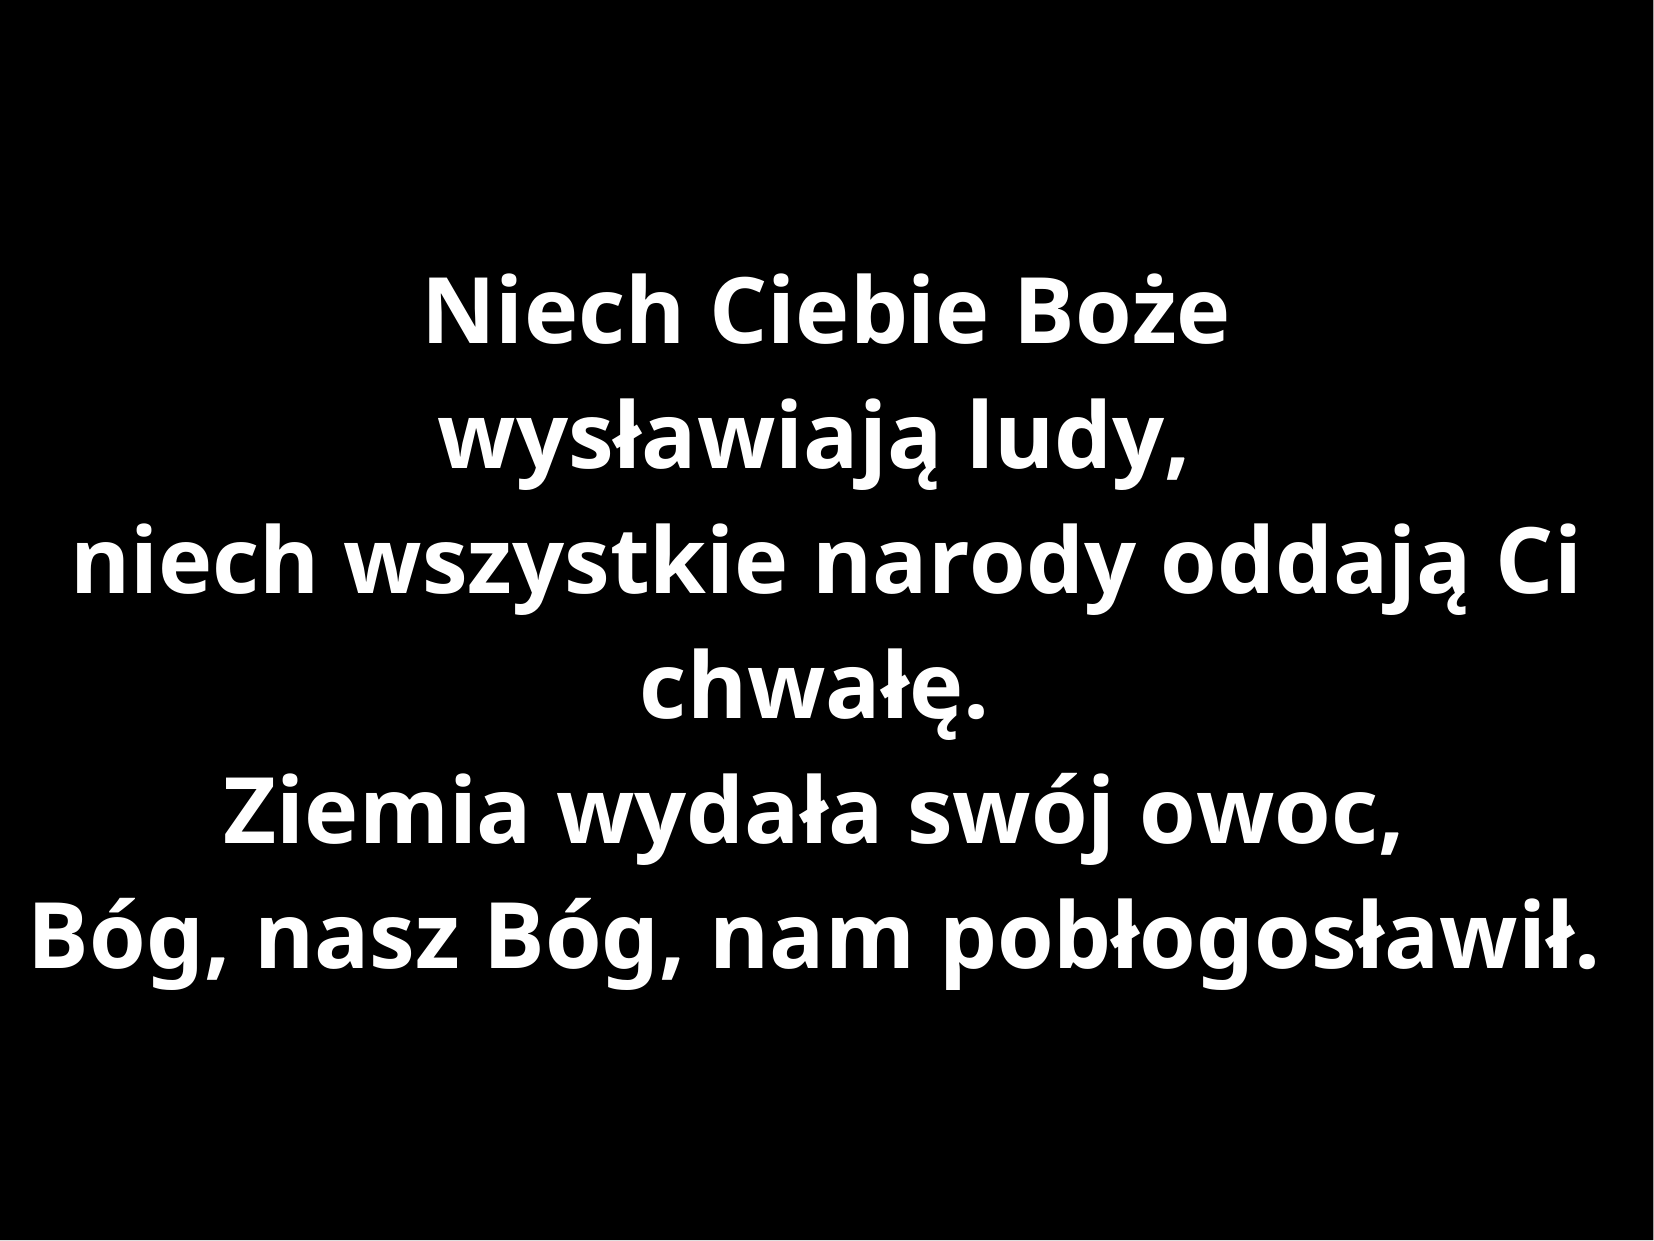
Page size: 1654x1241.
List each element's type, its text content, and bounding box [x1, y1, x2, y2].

title Niech Ciebie Boże wysławiają ludy, niech wszystkie narody oddają Ci chwałę. Ziemia wydała swój owoc, Bóg, nasz Bóg, nam pobłogosławił. [0, 0, 1654, 1241]
